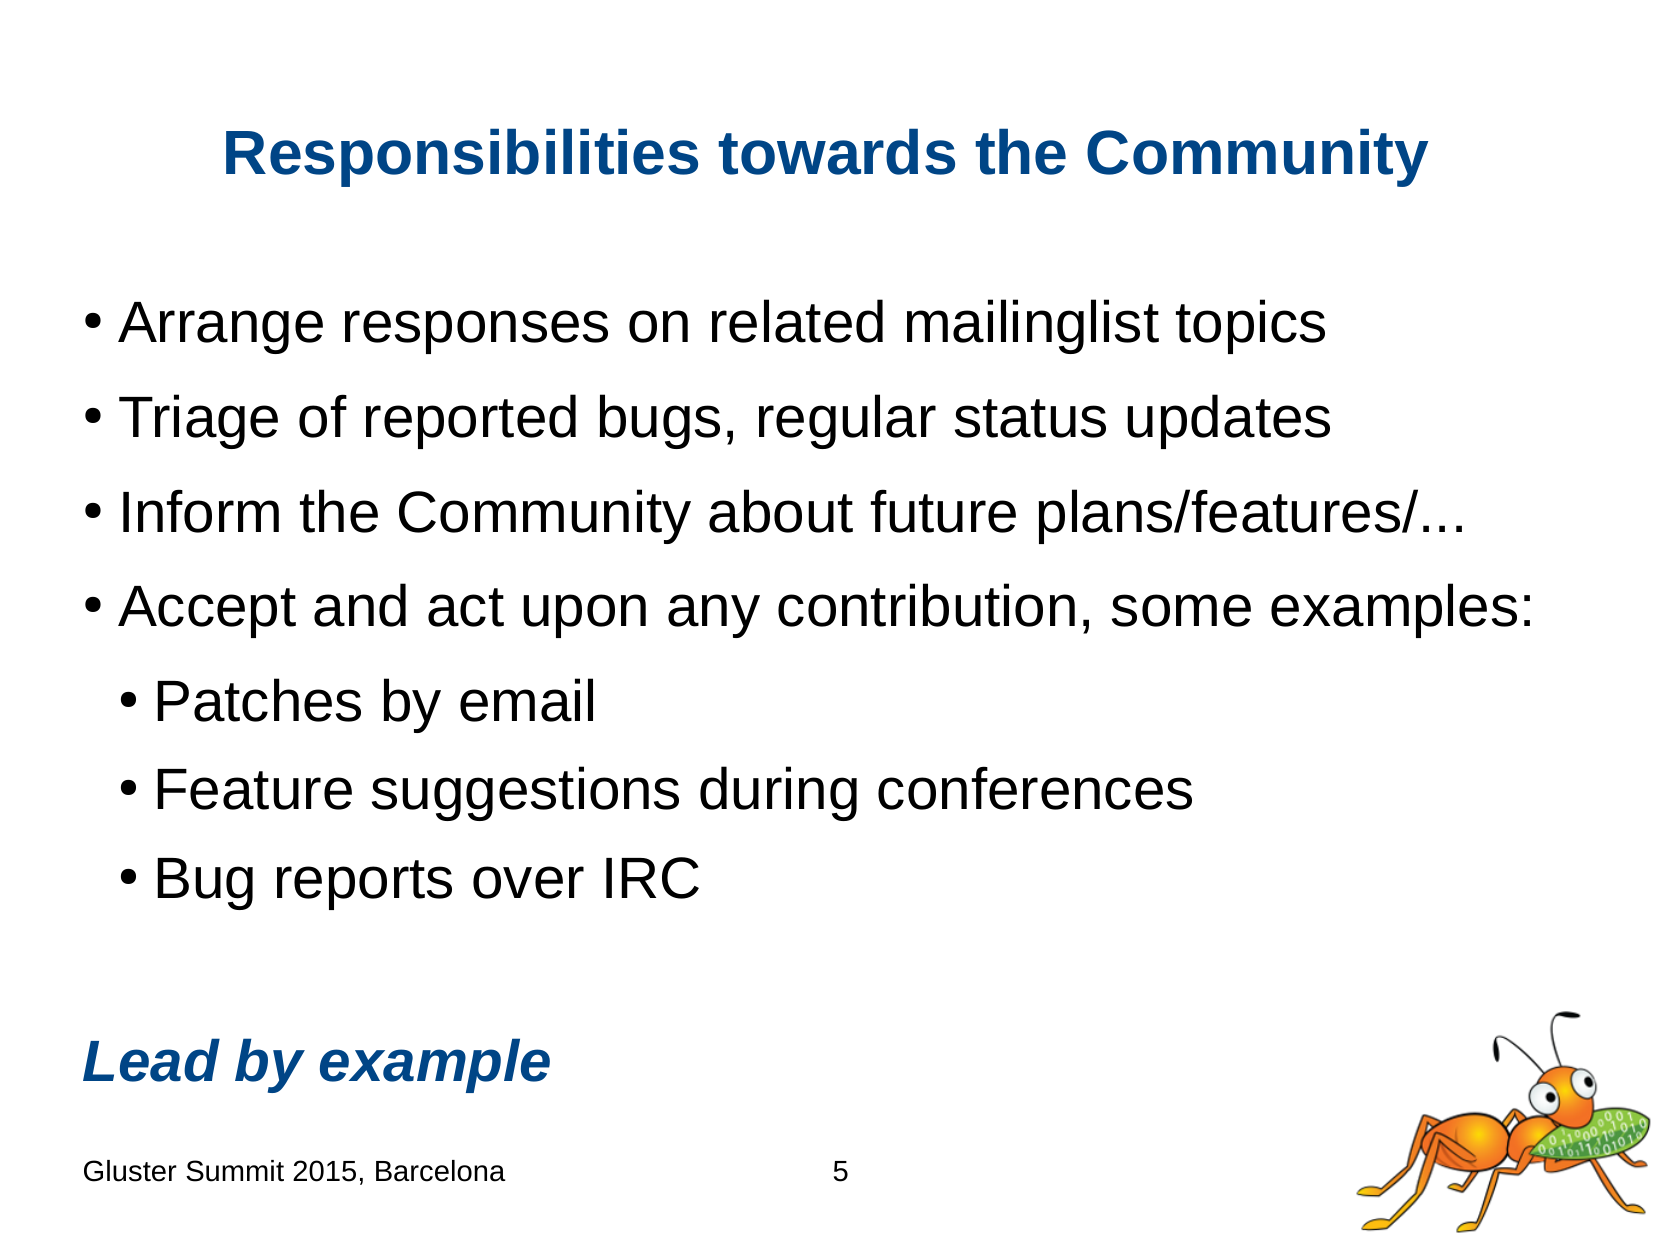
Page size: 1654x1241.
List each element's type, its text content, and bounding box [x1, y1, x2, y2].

list Arrange responses on related mailinglist topics Triage of reported bugs, regular status updates Inform the Community about future plans/features/... Accept and act upon any contribution, some examples: Patches by email Feature suggestions during conferences Bug reports over IRC Lead by example [82, 290, 1571, 1010]
title Responsibilities towards the Community [82, 49, 1571, 257]
picture [1353, 1009, 1654, 1235]
